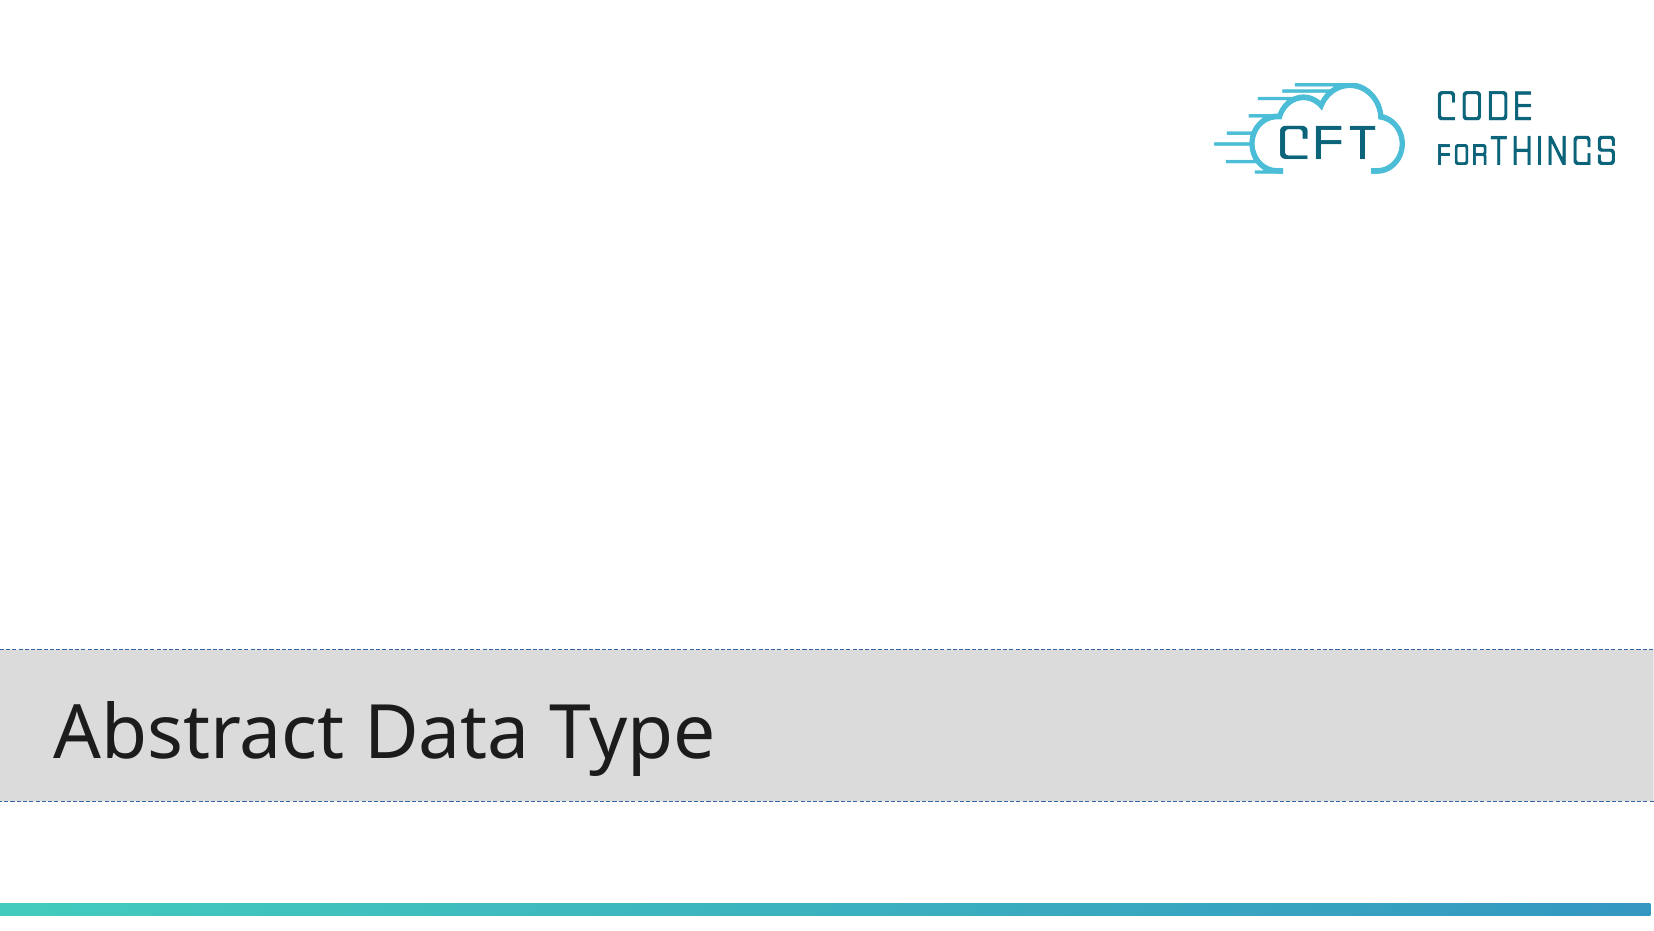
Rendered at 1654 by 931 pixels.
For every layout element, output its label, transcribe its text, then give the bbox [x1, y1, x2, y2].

picture [1214, 83, 1615, 174]
title Abstract Data Type [53, 651, 1542, 807]
